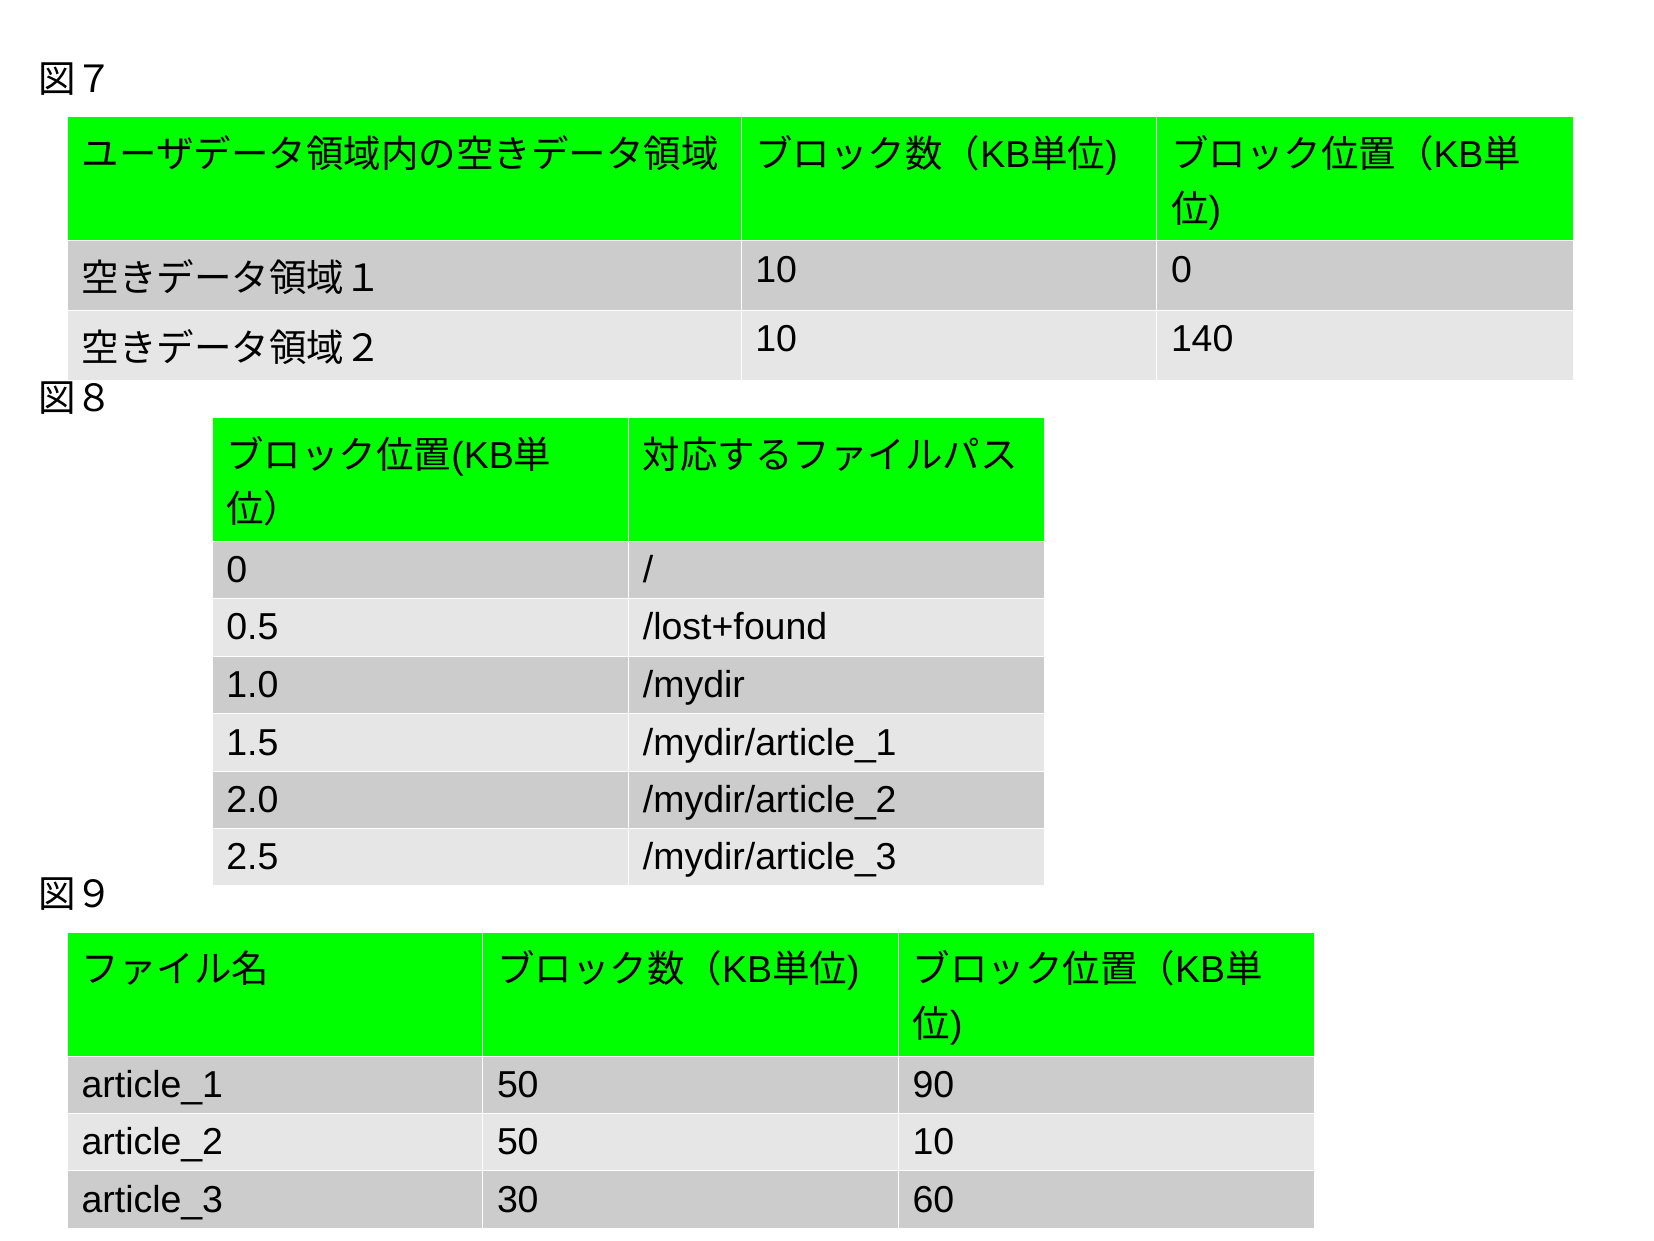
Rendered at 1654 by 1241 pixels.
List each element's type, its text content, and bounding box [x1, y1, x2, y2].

table_cell article_2 [68, 1114, 482, 1170]
table_cell 10 [742, 241, 1156, 310]
table_cell /lost+found [629, 599, 1044, 656]
table_header ブロック数（KB単位) [742, 117, 1156, 240]
table_cell /mydir/article_2 [629, 772, 1044, 828]
table_cell 10 [899, 1114, 1314, 1170]
table_cell 30 [483, 1171, 898, 1228]
table_cell 1.5 [213, 714, 628, 771]
table_cell 0 [1157, 241, 1573, 310]
table_cell 50 [483, 1057, 898, 1113]
table_cell 2.5 [213, 829, 628, 885]
table_header ブロック位置（KB単位) [899, 933, 1314, 1056]
table_header ブロック位置（KB単位) [1157, 117, 1573, 240]
table_cell 90 [899, 1057, 1314, 1113]
table_cell 0 [213, 542, 628, 598]
table_cell / [629, 542, 1044, 598]
text_box 図７ [23, 41, 142, 94]
table_header ブロック数（KB単位) [483, 933, 898, 1056]
table_cell 2.0 [213, 772, 628, 828]
table_cell 50 [483, 1114, 898, 1170]
table_cell /mydir/article_3 [629, 829, 1044, 885]
table_cell 60 [899, 1171, 1314, 1228]
table_cell /mydir [629, 657, 1044, 713]
table_cell /mydir/article_1 [629, 714, 1044, 771]
table_cell 10 [742, 311, 1156, 380]
table_header ユーザデータ領域内の空きデータ領域 [68, 117, 741, 240]
table_cell article_1 [68, 1057, 482, 1113]
table_cell 140 [1157, 311, 1573, 380]
table_header ファイル名 [68, 933, 482, 1056]
table_cell 空きデータ領域１ [68, 241, 741, 310]
table_header 対応するファイルパス [629, 418, 1044, 541]
table_header ブロック位置(KB単位） [213, 418, 628, 541]
table_cell 空きデータ領域２ [68, 311, 741, 380]
table_cell 0.5 [213, 599, 628, 656]
text_box 図９ [23, 856, 142, 909]
text_box 図８ [23, 360, 142, 413]
table_cell 1.0 [213, 657, 628, 713]
table_cell article_3 [68, 1171, 482, 1228]
